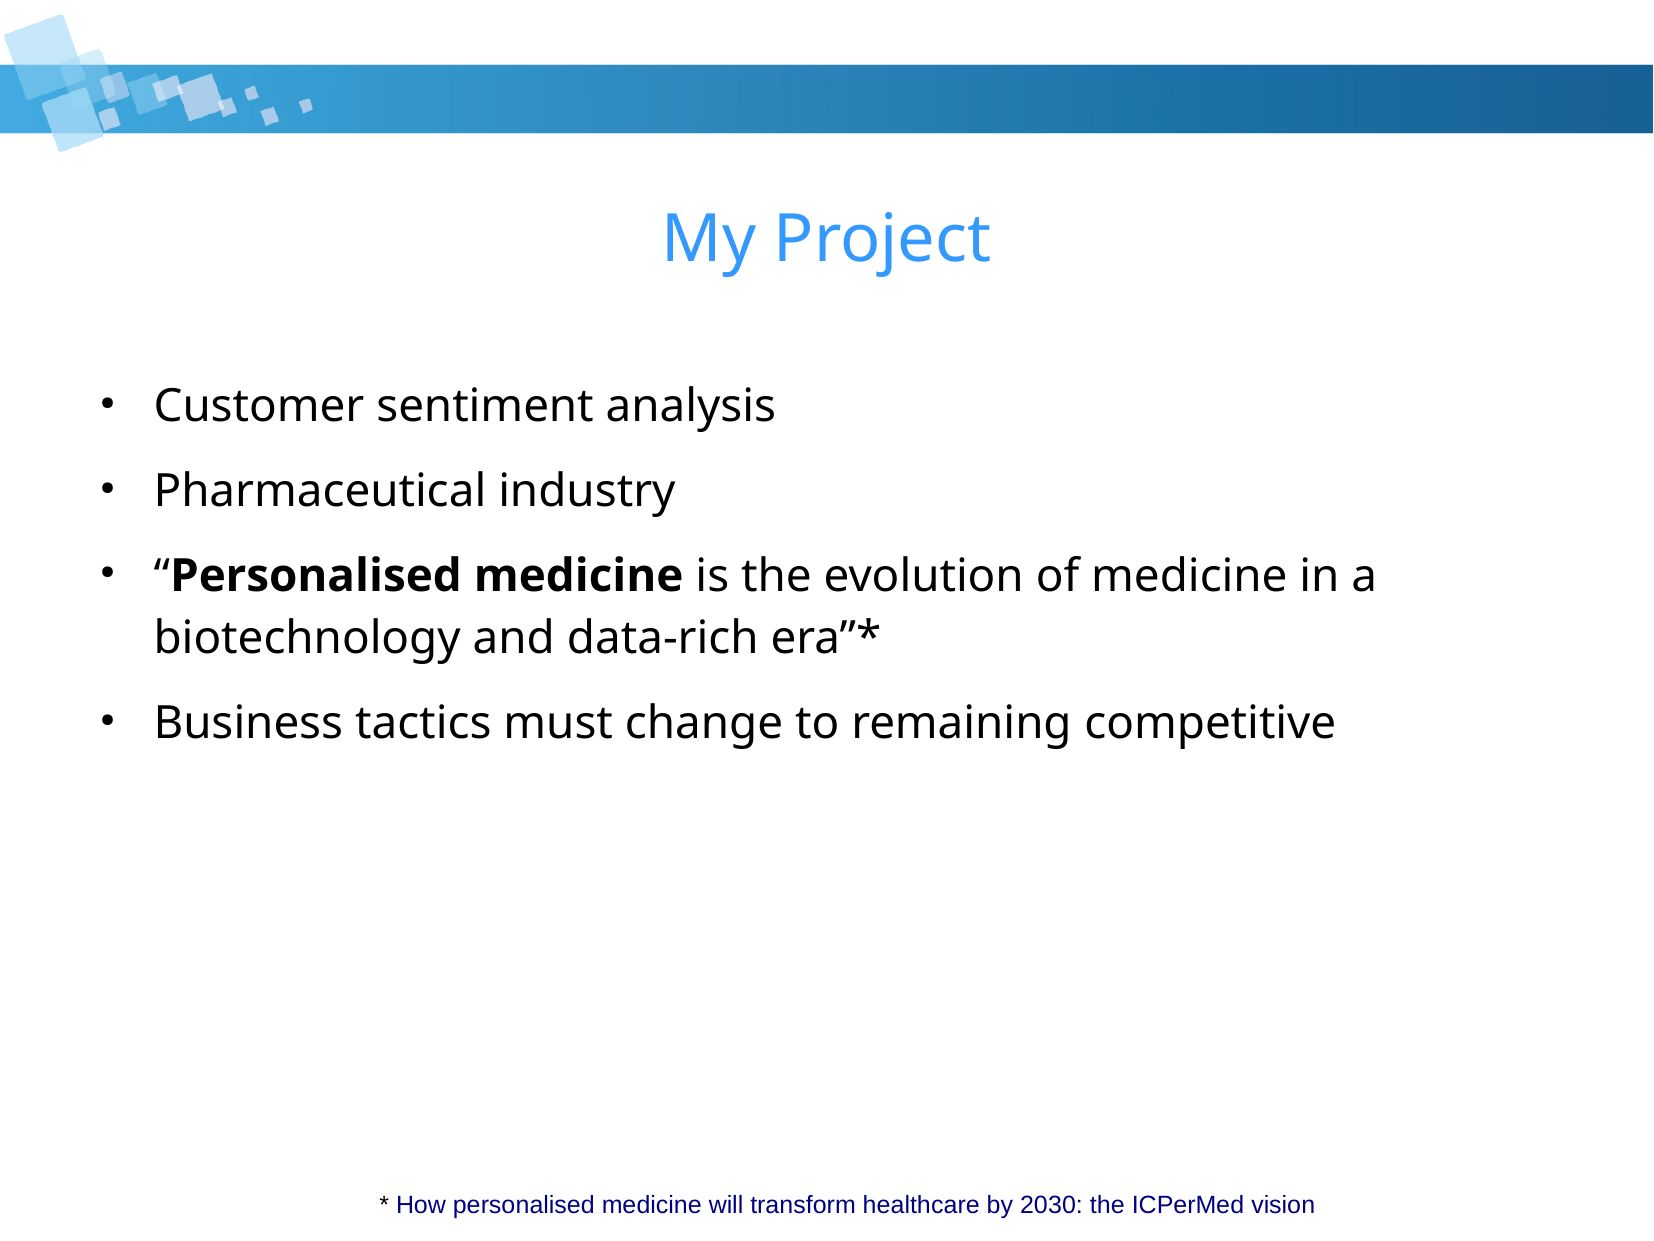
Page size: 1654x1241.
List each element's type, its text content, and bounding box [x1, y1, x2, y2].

picture [0, 0, 1653, 1238]
list Customer sentiment analysis Pharmaceutical industry “Personalised medicine is the evolution of medicine in a biotechnology and data-rich era”* Business tactics must change to remaining competitive [82, 372, 1571, 968]
title My Project [82, 139, 1571, 332]
text_box * How personalised medicine will transform healthcare by 2030: the ICPerMed vision [246, 1183, 1380, 1241]
